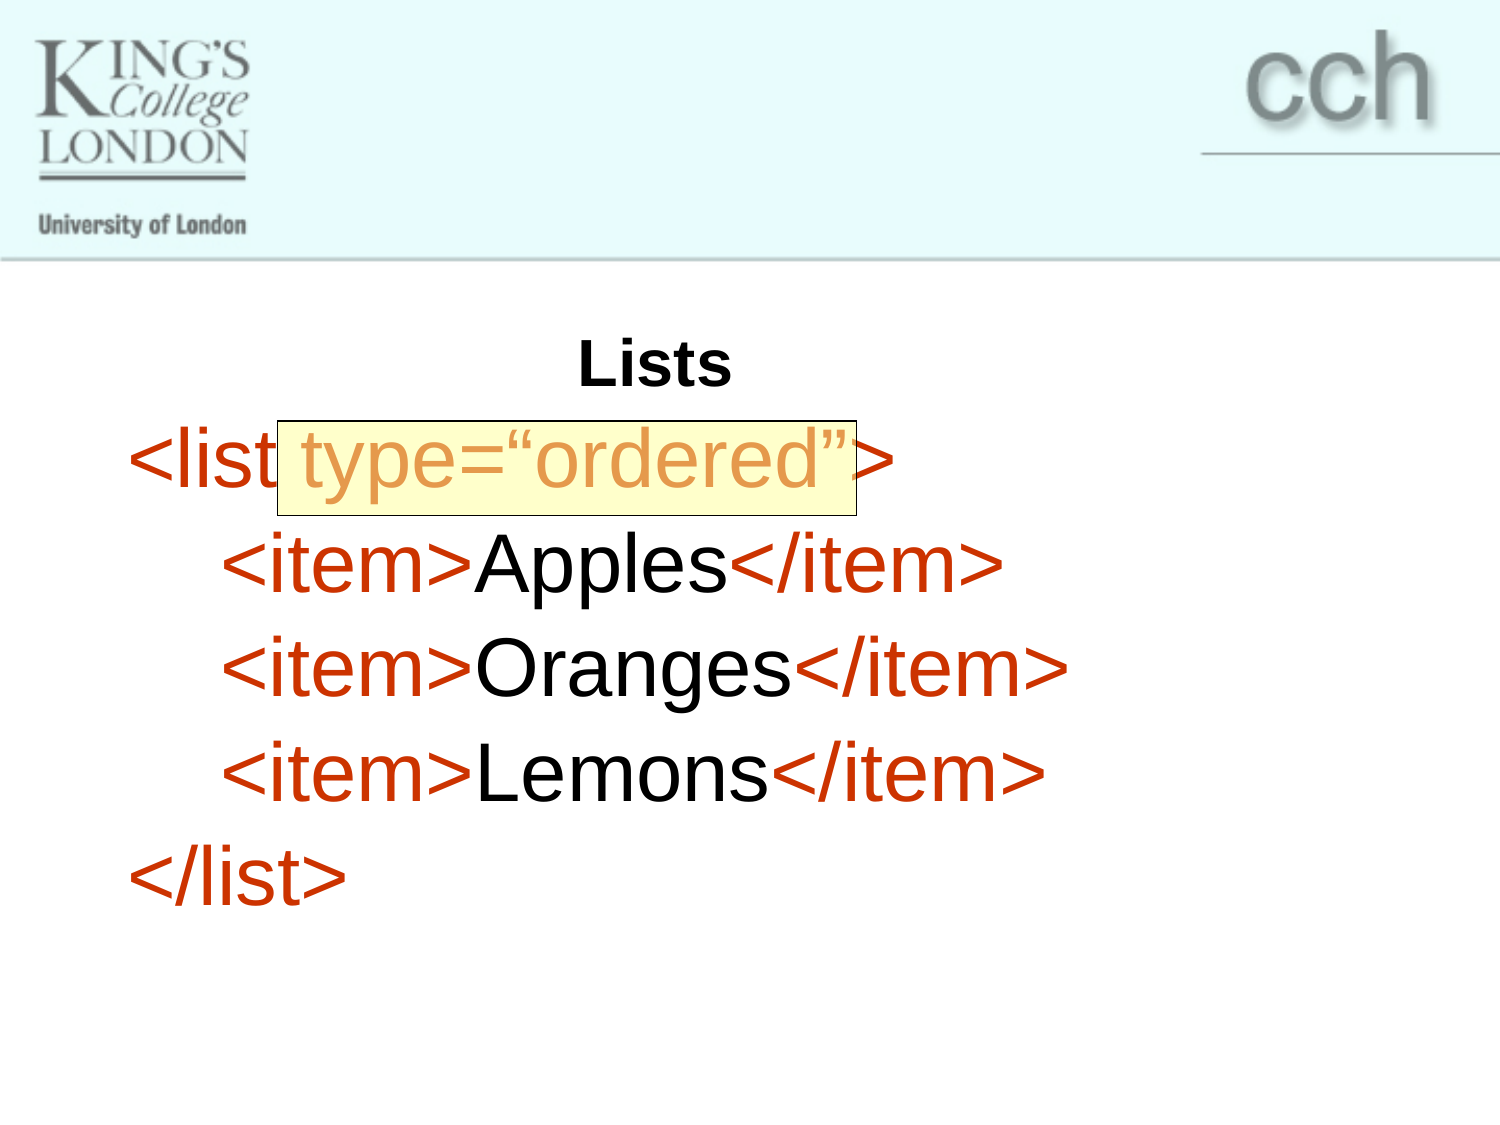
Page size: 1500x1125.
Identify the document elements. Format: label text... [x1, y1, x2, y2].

text_box [277, 420, 857, 516]
list Lists <list type=“ordered”> <item>Apples</item> <item>Oranges</item> <item>Lemons</item> </list> [112, 324, 1388, 1001]
picture [0, 0, 1500, 1125]
